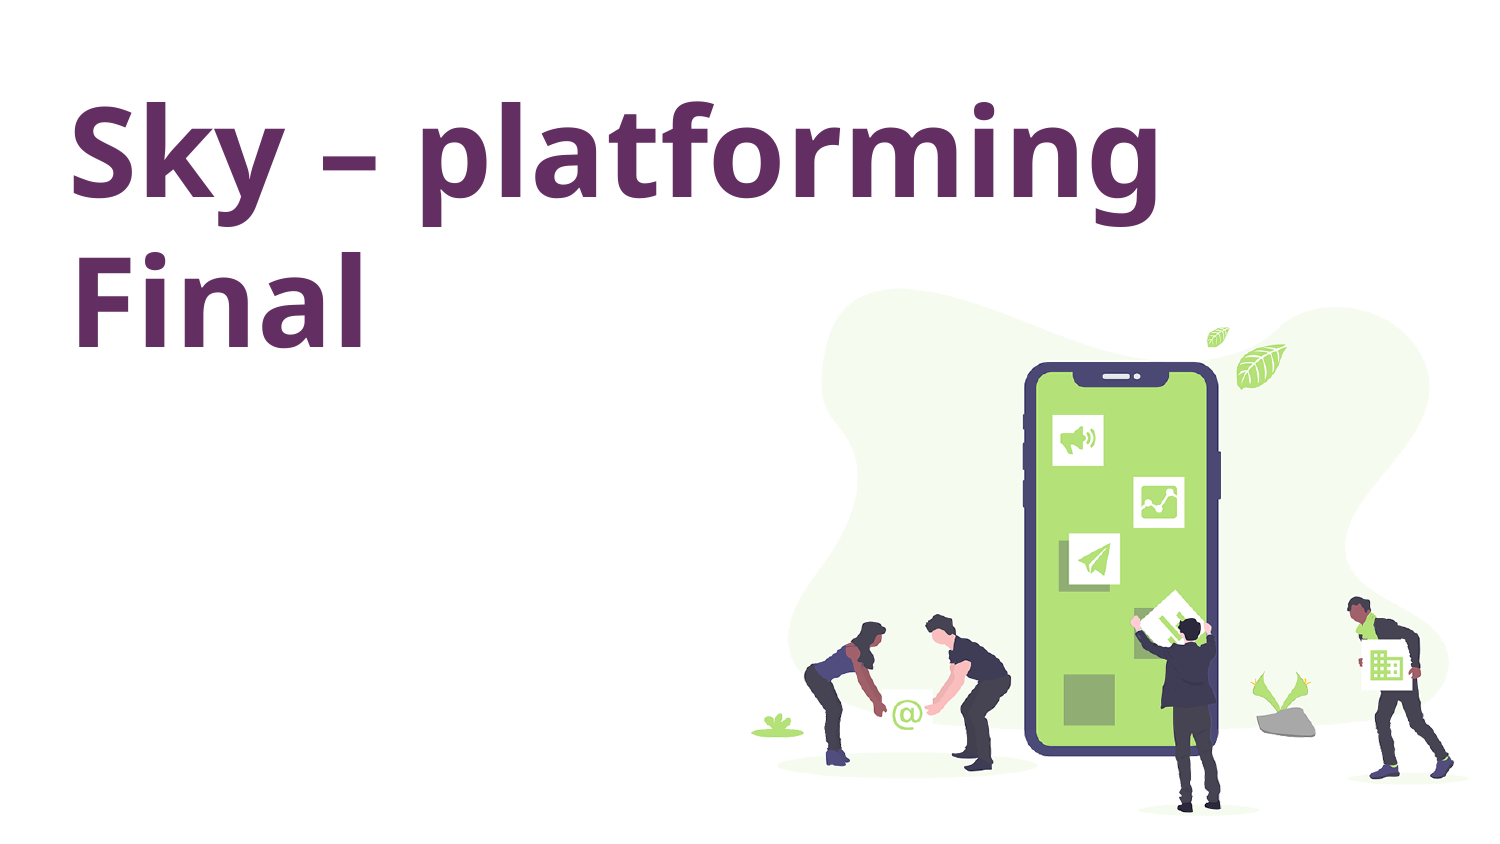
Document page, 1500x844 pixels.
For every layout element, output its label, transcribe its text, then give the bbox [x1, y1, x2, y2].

title Sky – platforming Final [68, 72, 1224, 554]
